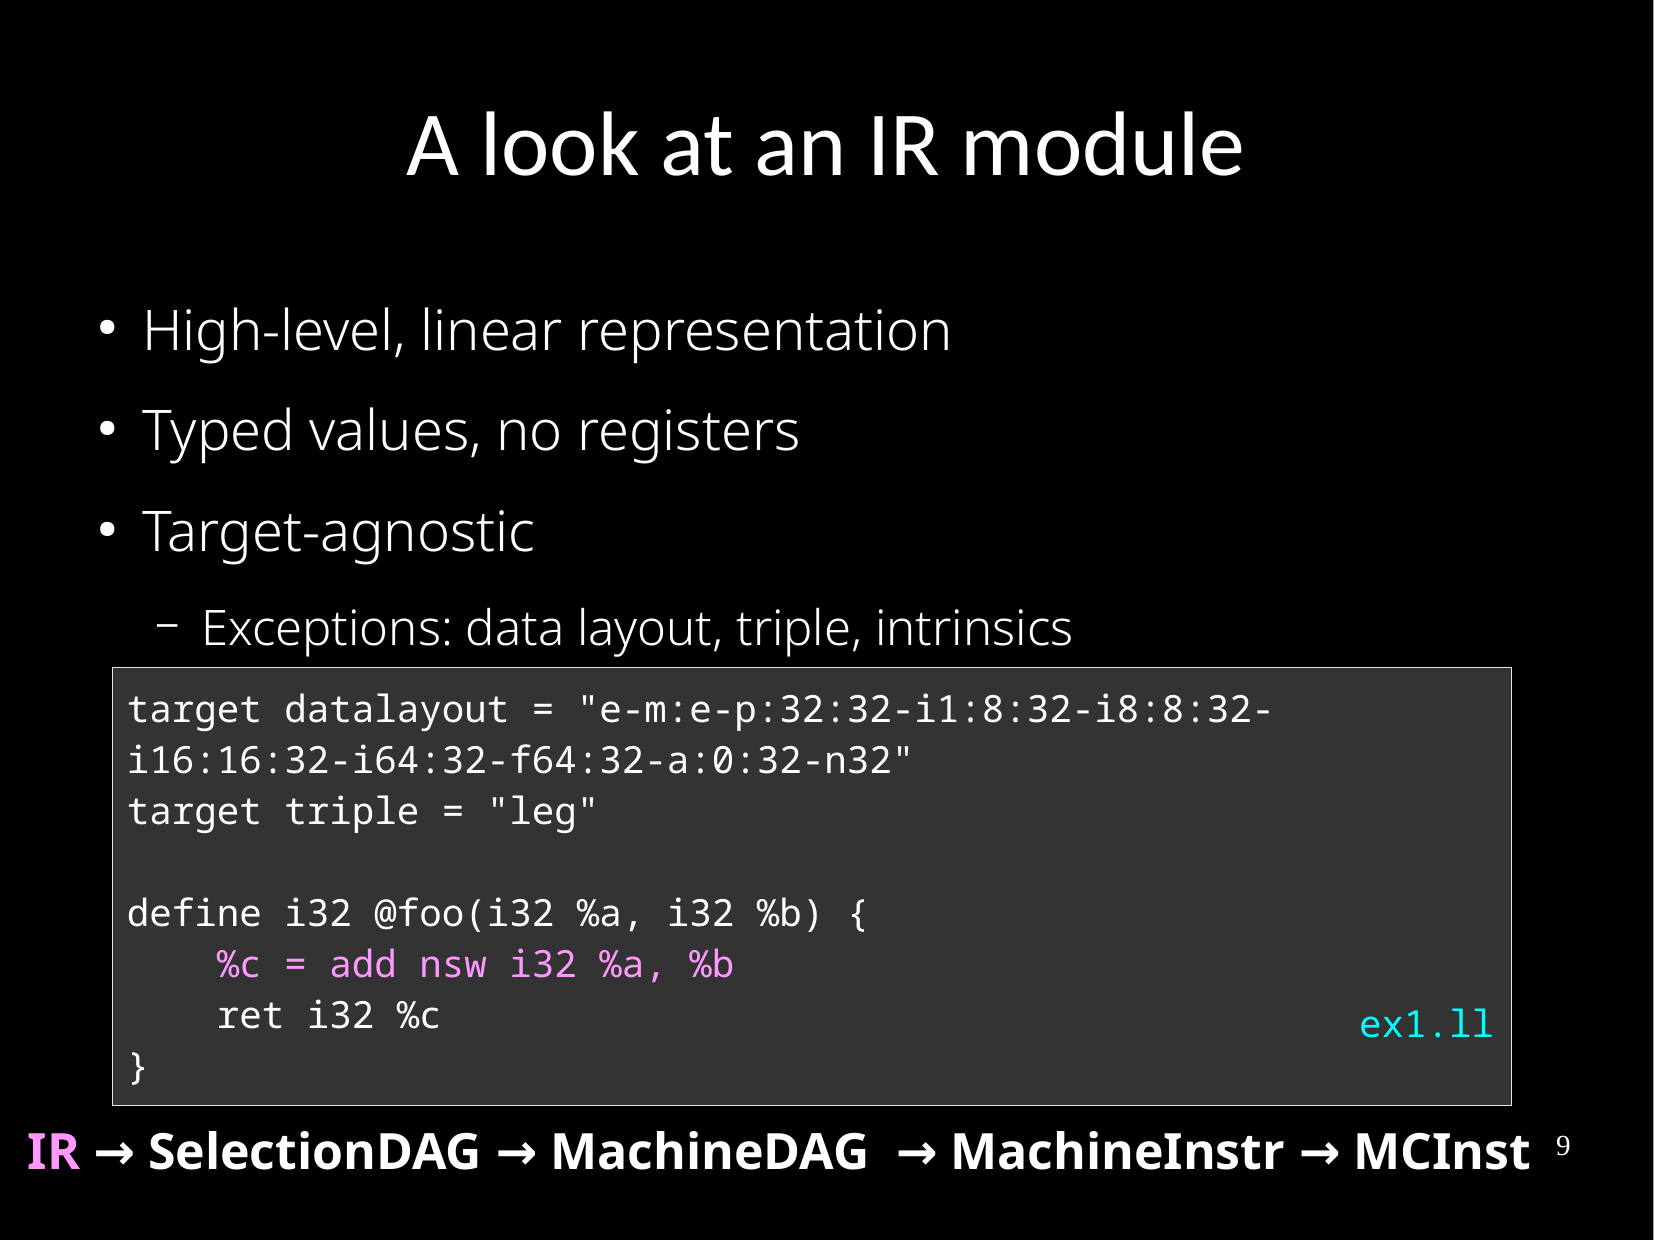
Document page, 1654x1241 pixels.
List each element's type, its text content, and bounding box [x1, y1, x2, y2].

text_box IR → SelectionDAG → MachineDAG → MachineInstr → MCInst [0, 1116, 1560, 1199]
text_box ex1.ll [1305, 998, 1506, 1043]
text_box target datalayout = "e-m:e-p:32:32-i1:8:32-i8:8:32-i16:16:32-i64:32-f64:32-a:0:32-n32" target triple = "leg" define i32 @foo(i32 %a, i32 %b) { %c = add nsw i32 %a, %b ret i32 %c } [112, 667, 1512, 1049]
list High-level, linear representation Typed values, no registers Target-agnostic Exceptions: data layout, triple, intrinsics [82, 290, 1560, 662]
title A look at an IR module [82, 49, 1571, 257]
